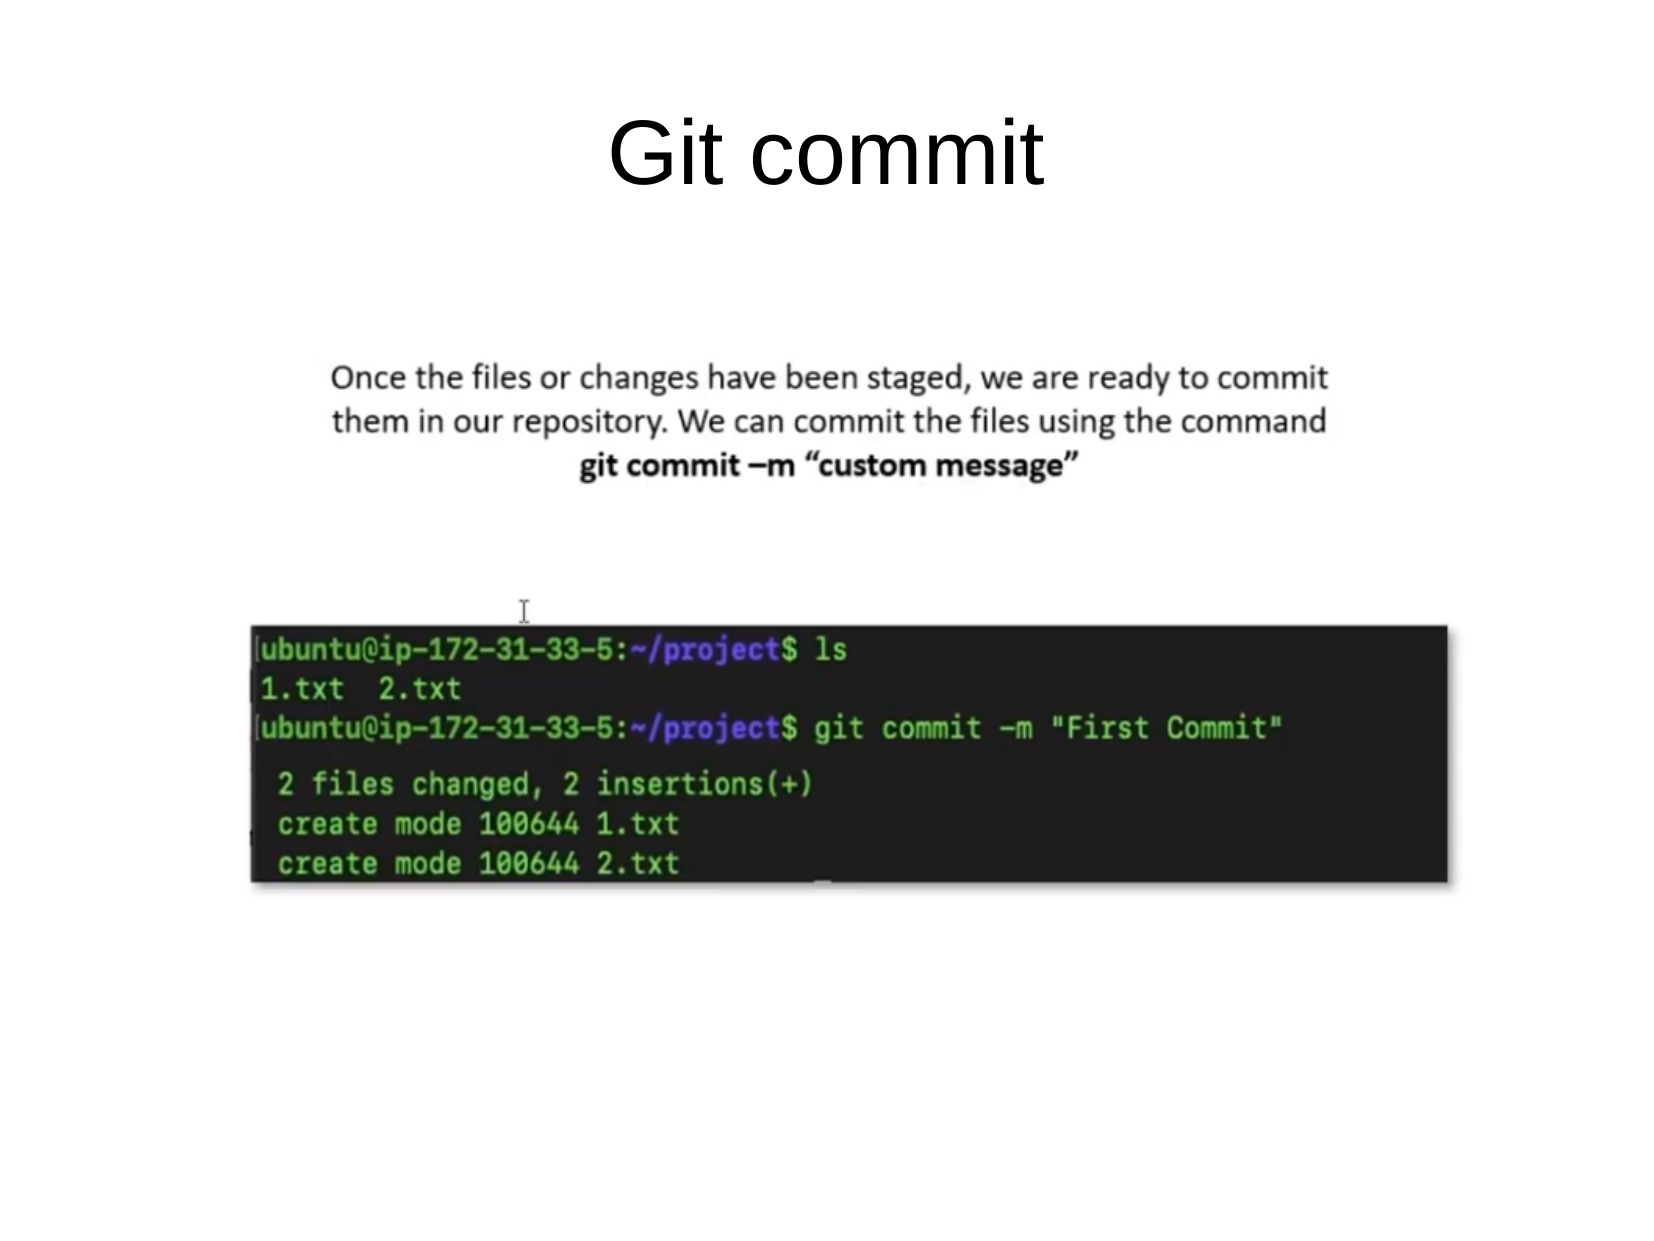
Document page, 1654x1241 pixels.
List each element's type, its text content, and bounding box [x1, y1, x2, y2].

picture [206, 340, 1468, 910]
title Git commit [82, 49, 1571, 257]
